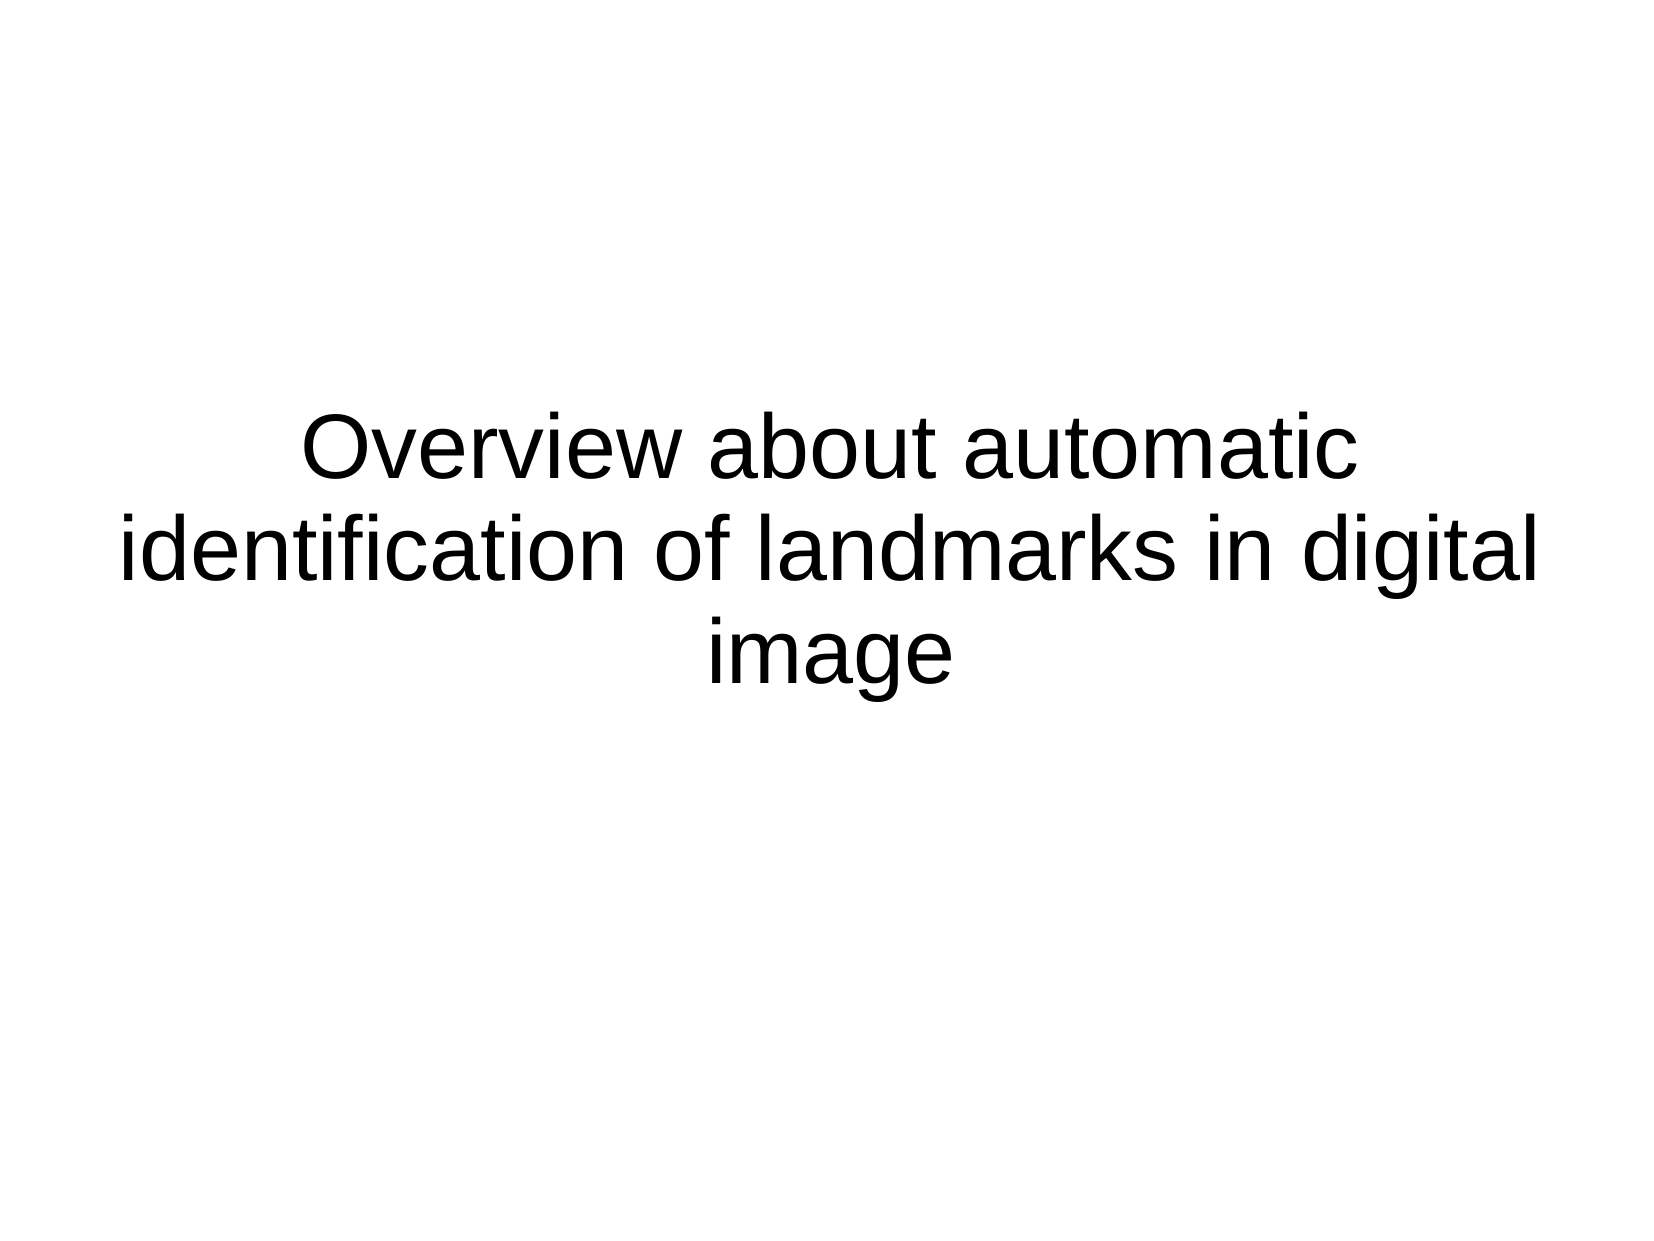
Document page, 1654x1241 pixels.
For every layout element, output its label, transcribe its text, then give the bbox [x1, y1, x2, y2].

title Overview about automatic identification of landmarks in digital image [86, 225, 1576, 873]
